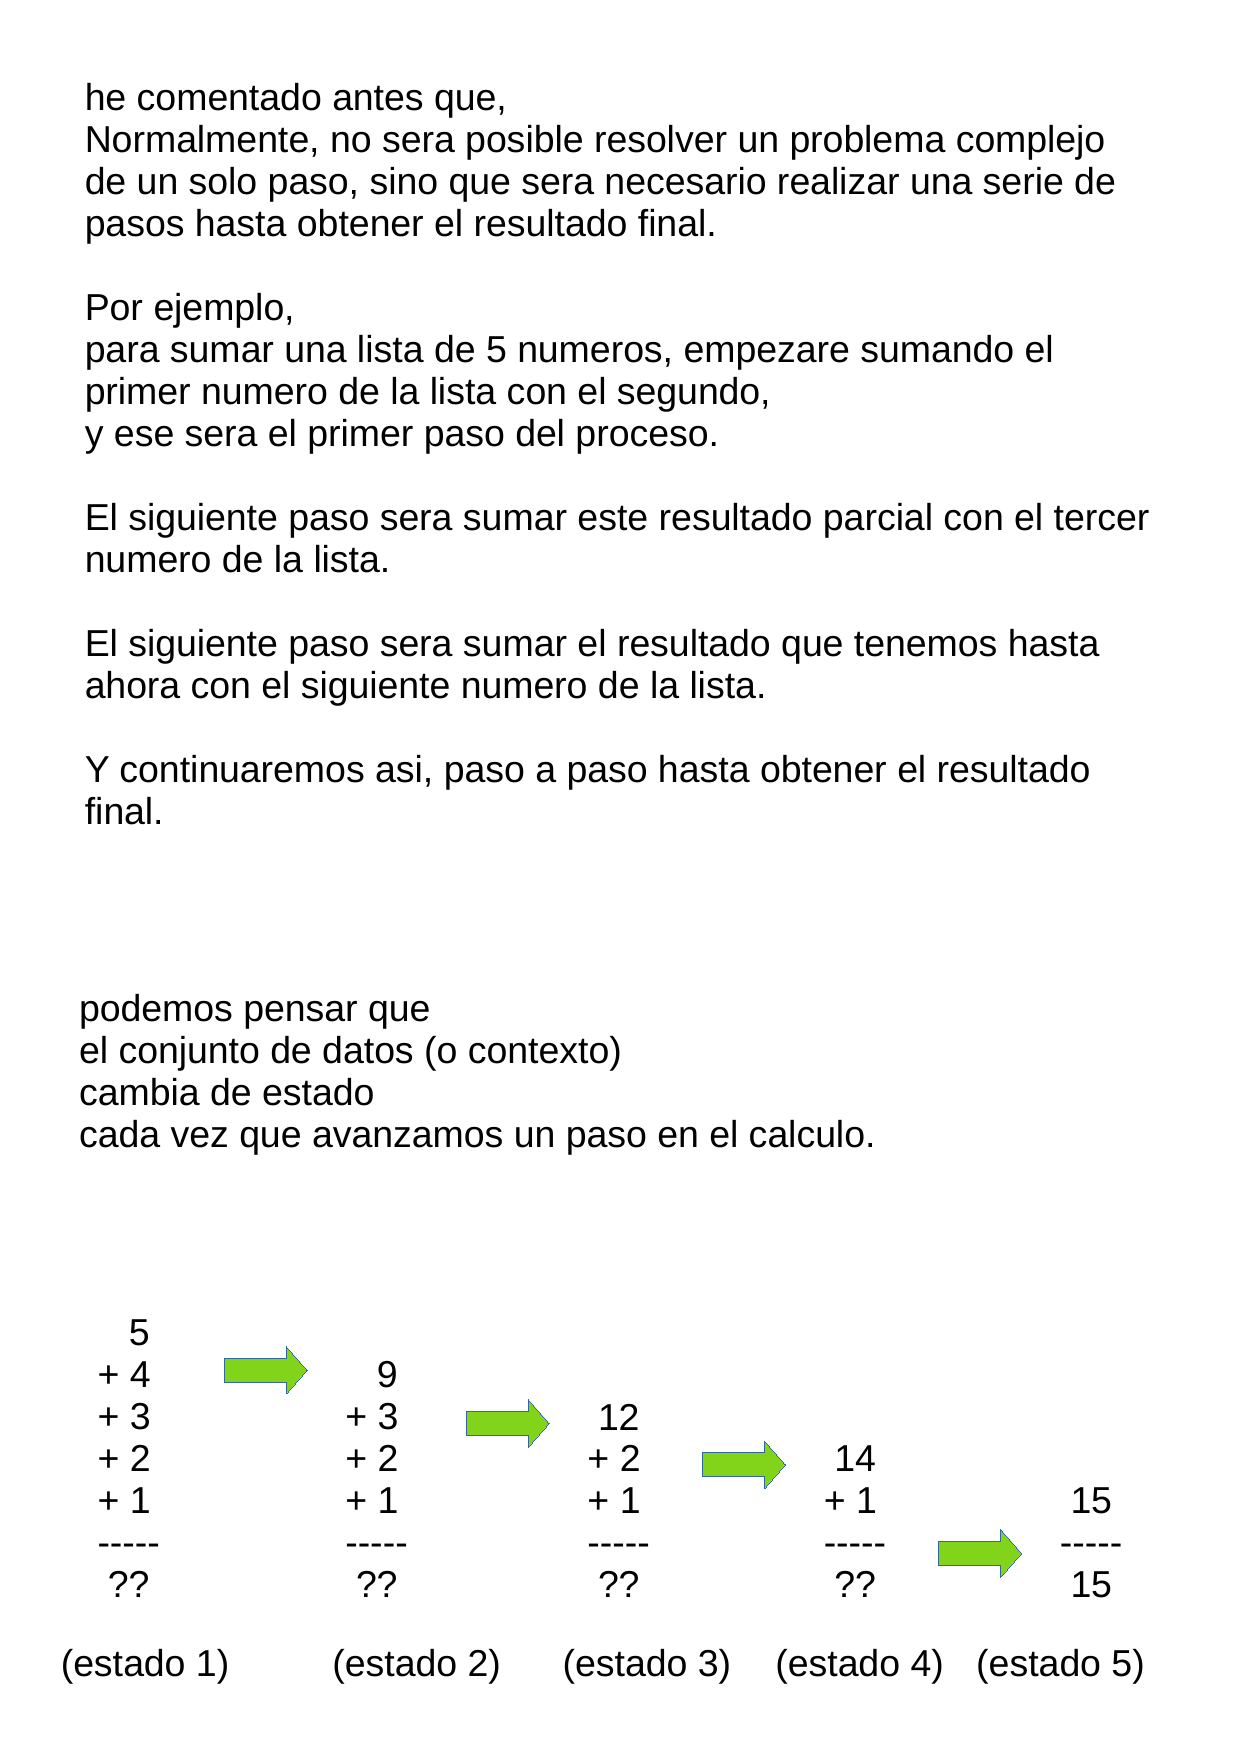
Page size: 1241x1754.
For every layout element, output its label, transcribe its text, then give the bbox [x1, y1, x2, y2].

text_box [938, 1529, 1022, 1578]
text_box 15 ----- 15 [1045, 1262, 1140, 1634]
text_box [466, 1399, 550, 1448]
text_box (estado 4) [760, 1634, 961, 1694]
text_box 9 + 3 + 2 + 1 ----- ?? [330, 1262, 426, 1634]
text_box 5 + 4 + 3 + 2 + 1 ----- ?? [82, 1262, 178, 1696]
text_box 12 + 2 + 1 ----- ?? [572, 1262, 668, 1634]
text_box (estado 5) [961, 1634, 1198, 1694]
text_box he comentado antes que, Normalmente, no sera posible resolver un problema complejo de un solo paso, sino que sera necesario realizar una serie de pasos hasta obtener el resultado final. Por ejemplo, para sumar una lista de 5 numeros, empezare sumando el primer numero de la lista con el segundo, y ese sera el primer paso del proceso. El siguiente paso sera sumar este resultado parcial con el tercer numero de la lista. El siguiente paso sera sumar el resultado que tenemos hasta ahora con el siguiente numero de la lista. Y continuaremos asi, paso a paso hasta obtener el resultado final. [70, 69, 1170, 841]
text_box (estado 2) [317, 1634, 548, 1694]
text_box (estado 1) [178, 1634, 283, 1694]
text_box (estado 3) [548, 1634, 760, 1694]
text_box [224, 1346, 308, 1394]
text_box podemos pensar que el conjunto de datos (o contexto) cambia de estado cada vez que avanzamos un paso en el calculo. [64, 980, 1182, 1177]
text_box 14 + 1 ----- ?? [809, 1262, 904, 1634]
text_box (estado 1) [46, 1634, 82, 1694]
text_box [702, 1441, 786, 1489]
